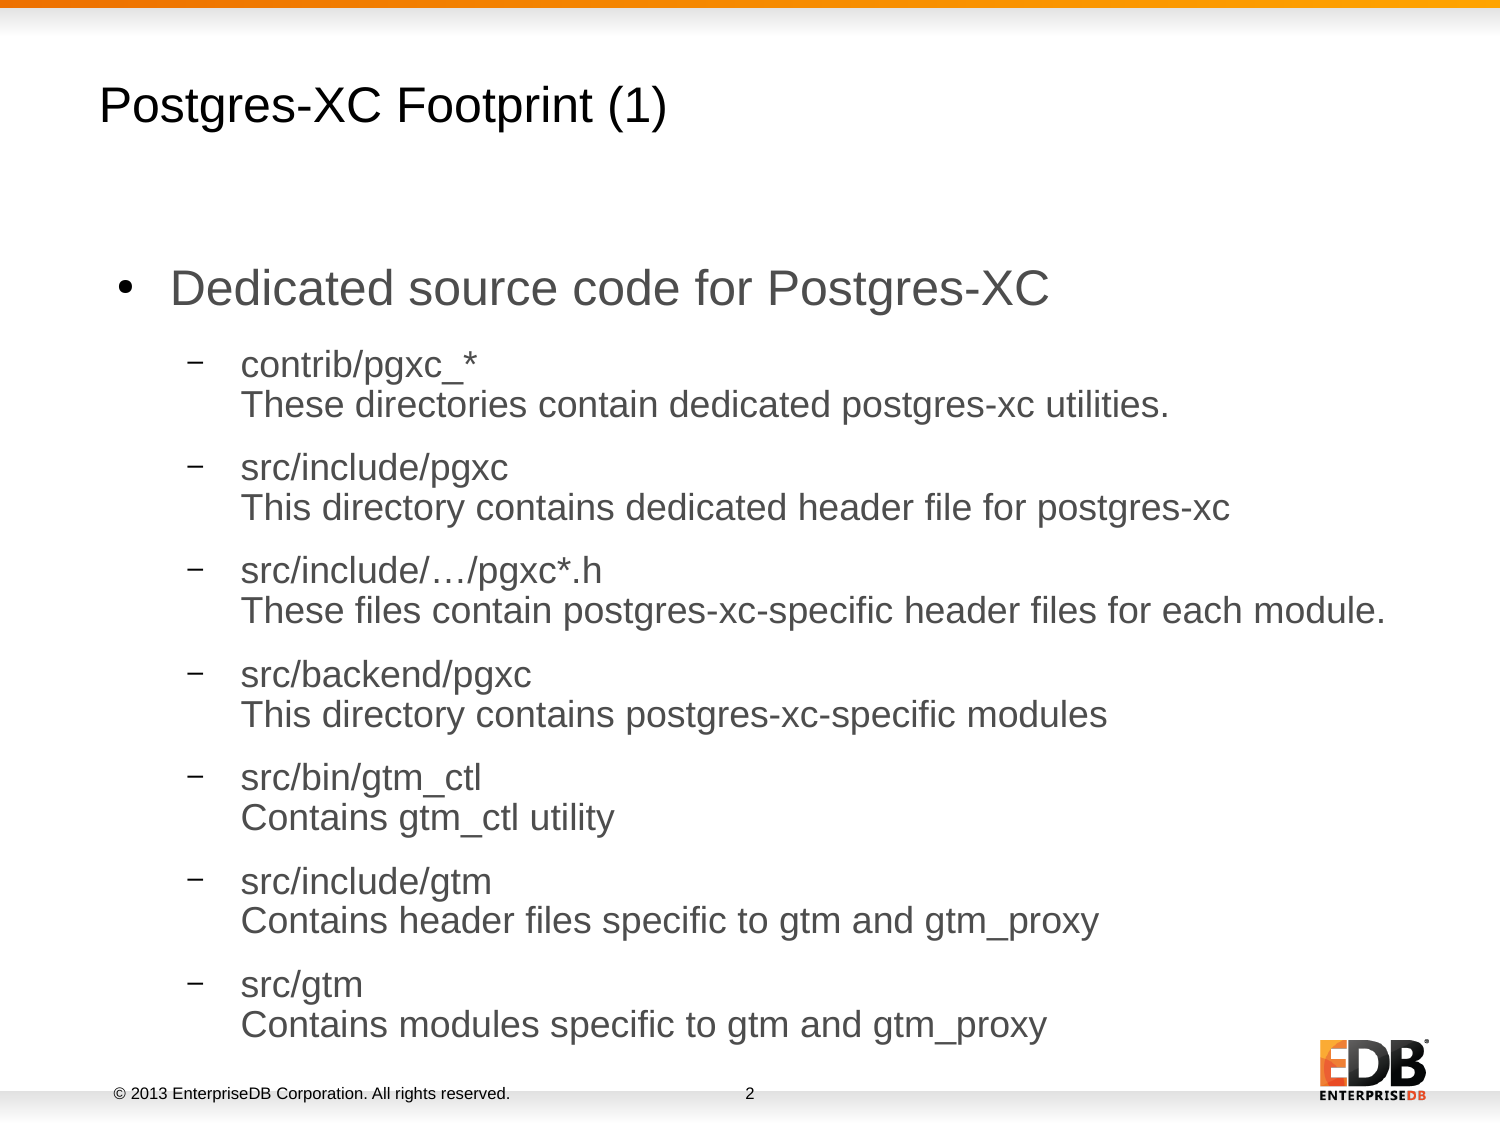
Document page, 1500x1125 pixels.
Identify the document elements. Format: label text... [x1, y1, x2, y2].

picture [1318, 1036, 1430, 1101]
title Postgres-XC Footprint (1) [98, 26, 1403, 188]
list Dedicated source code for Postgres-XC contrib/pgxc_* These directories contain dedicated postgres-xc utilities. src/include/pgxc This directory contains dedicated header file for postgres-xc src/include/…/pgxc*.h These files contain postgres-xc-specific header files for each module. src/backend/pgxc This directory contains postgres-xc-specific modules src/bin/gtm_ctl Contains gtm_ctl utility src/include/gtm Contains header files specific to gtm and gtm_proxy src/gtm Contains modules specific to gtm and gtm_proxy [98, 263, 1403, 1049]
